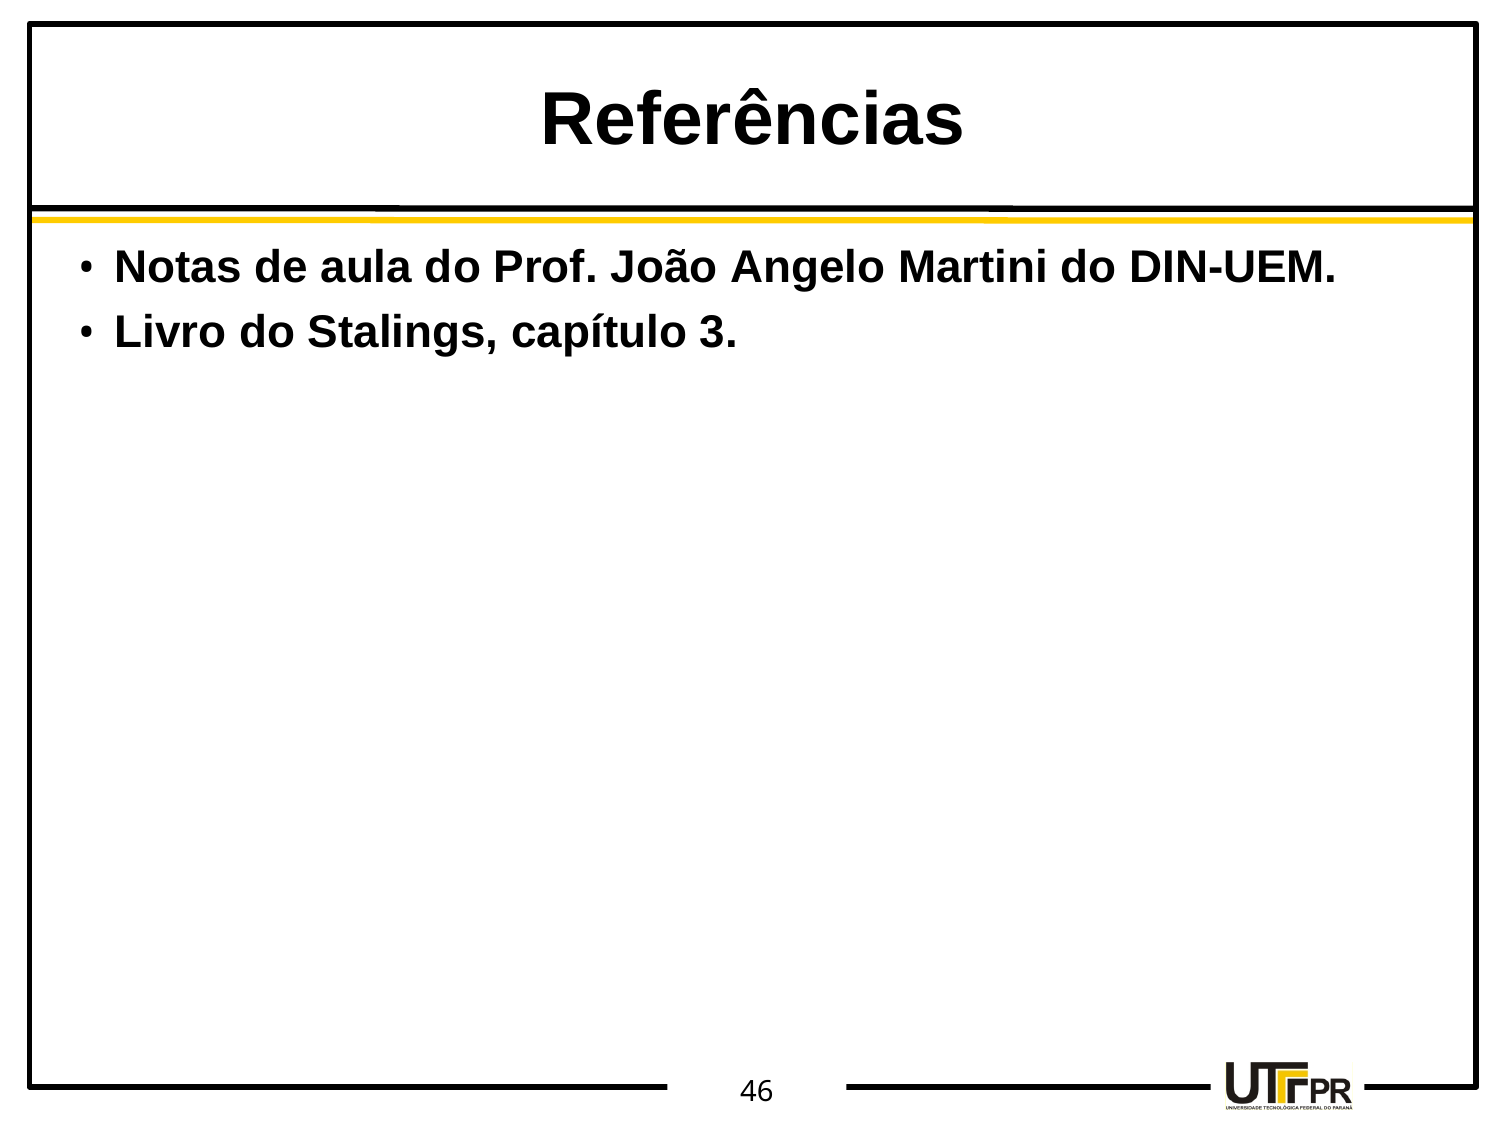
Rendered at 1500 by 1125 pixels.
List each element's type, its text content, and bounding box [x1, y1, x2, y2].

title Referências [29, 54, 1477, 188]
picture [1225, 1062, 1353, 1110]
list Notas de aula do Prof. João Angelo Martini do DIN-UEM. Livro do Stalings, capítulo 3. [41, 245, 1471, 1025]
